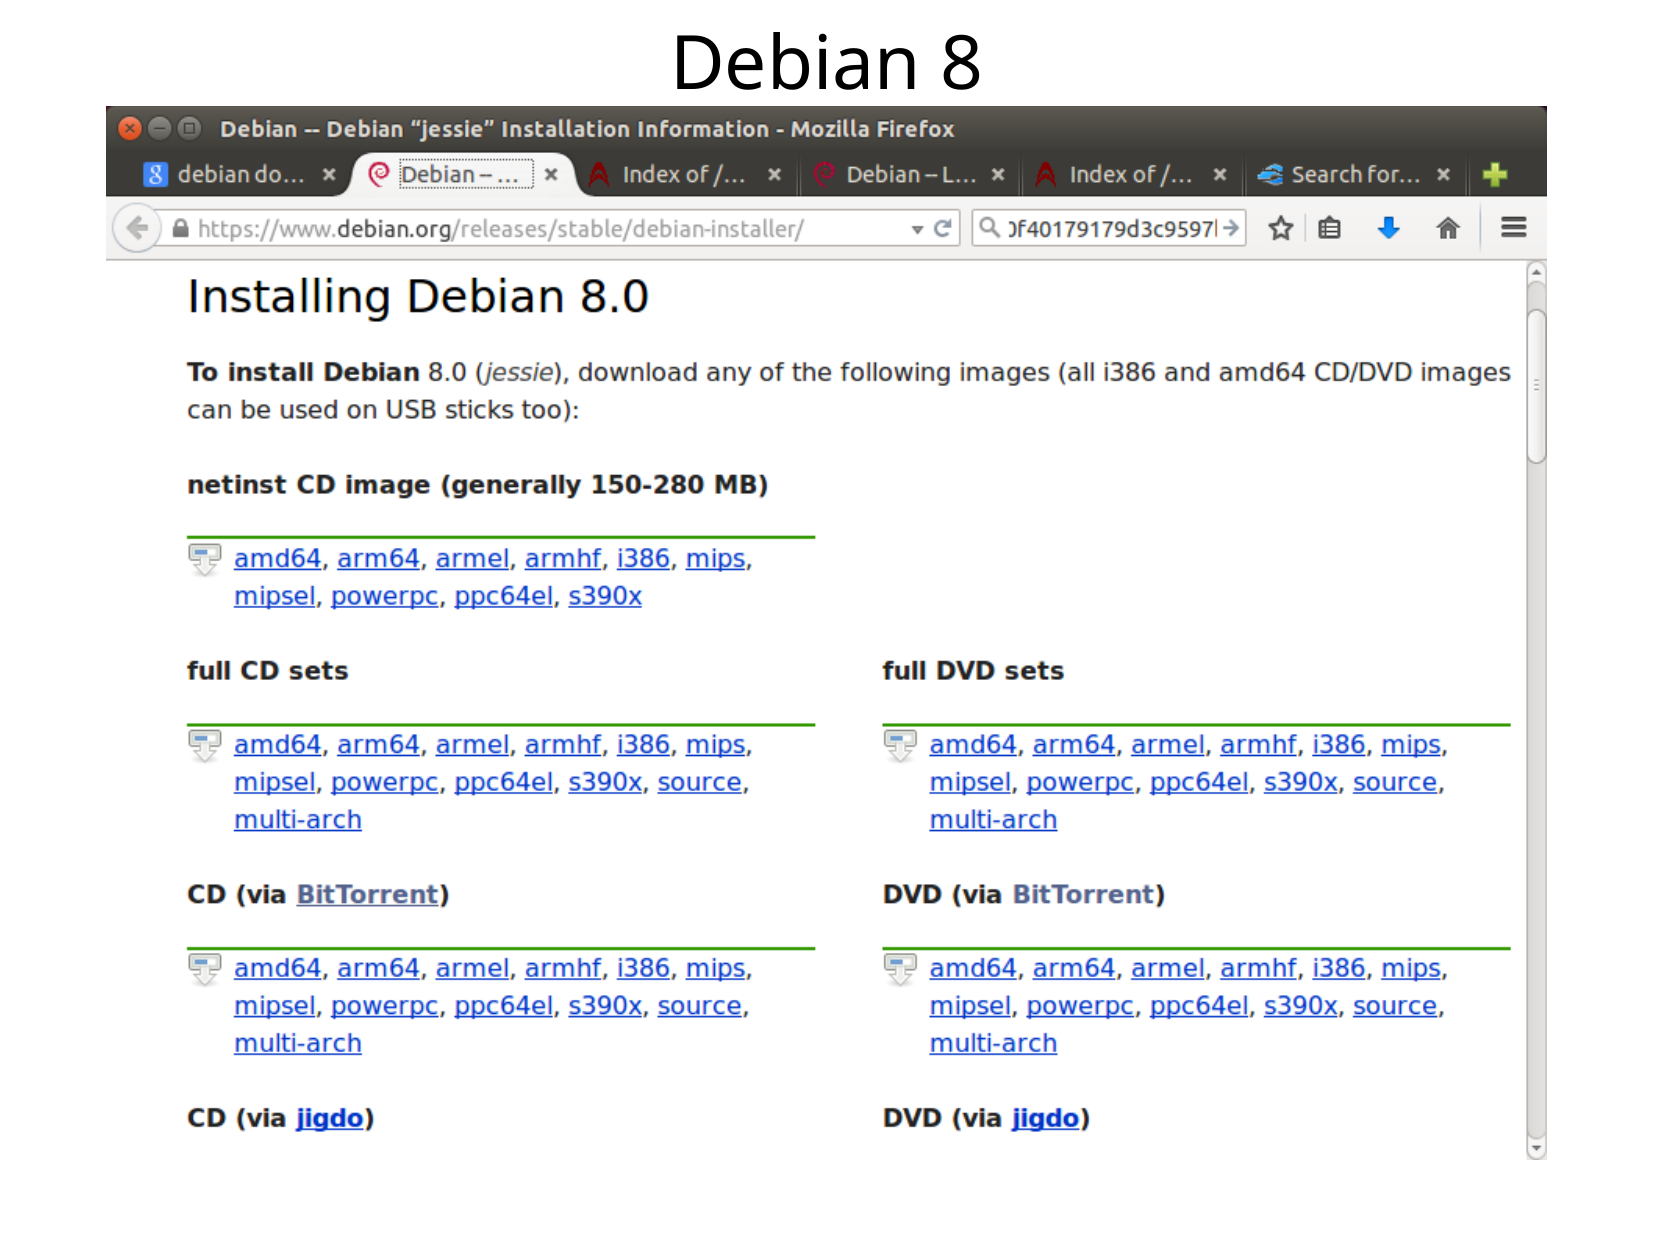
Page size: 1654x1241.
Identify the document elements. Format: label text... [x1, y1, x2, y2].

picture [106, 106, 1547, 1160]
title Debian 8 [82, 13, 1571, 107]
